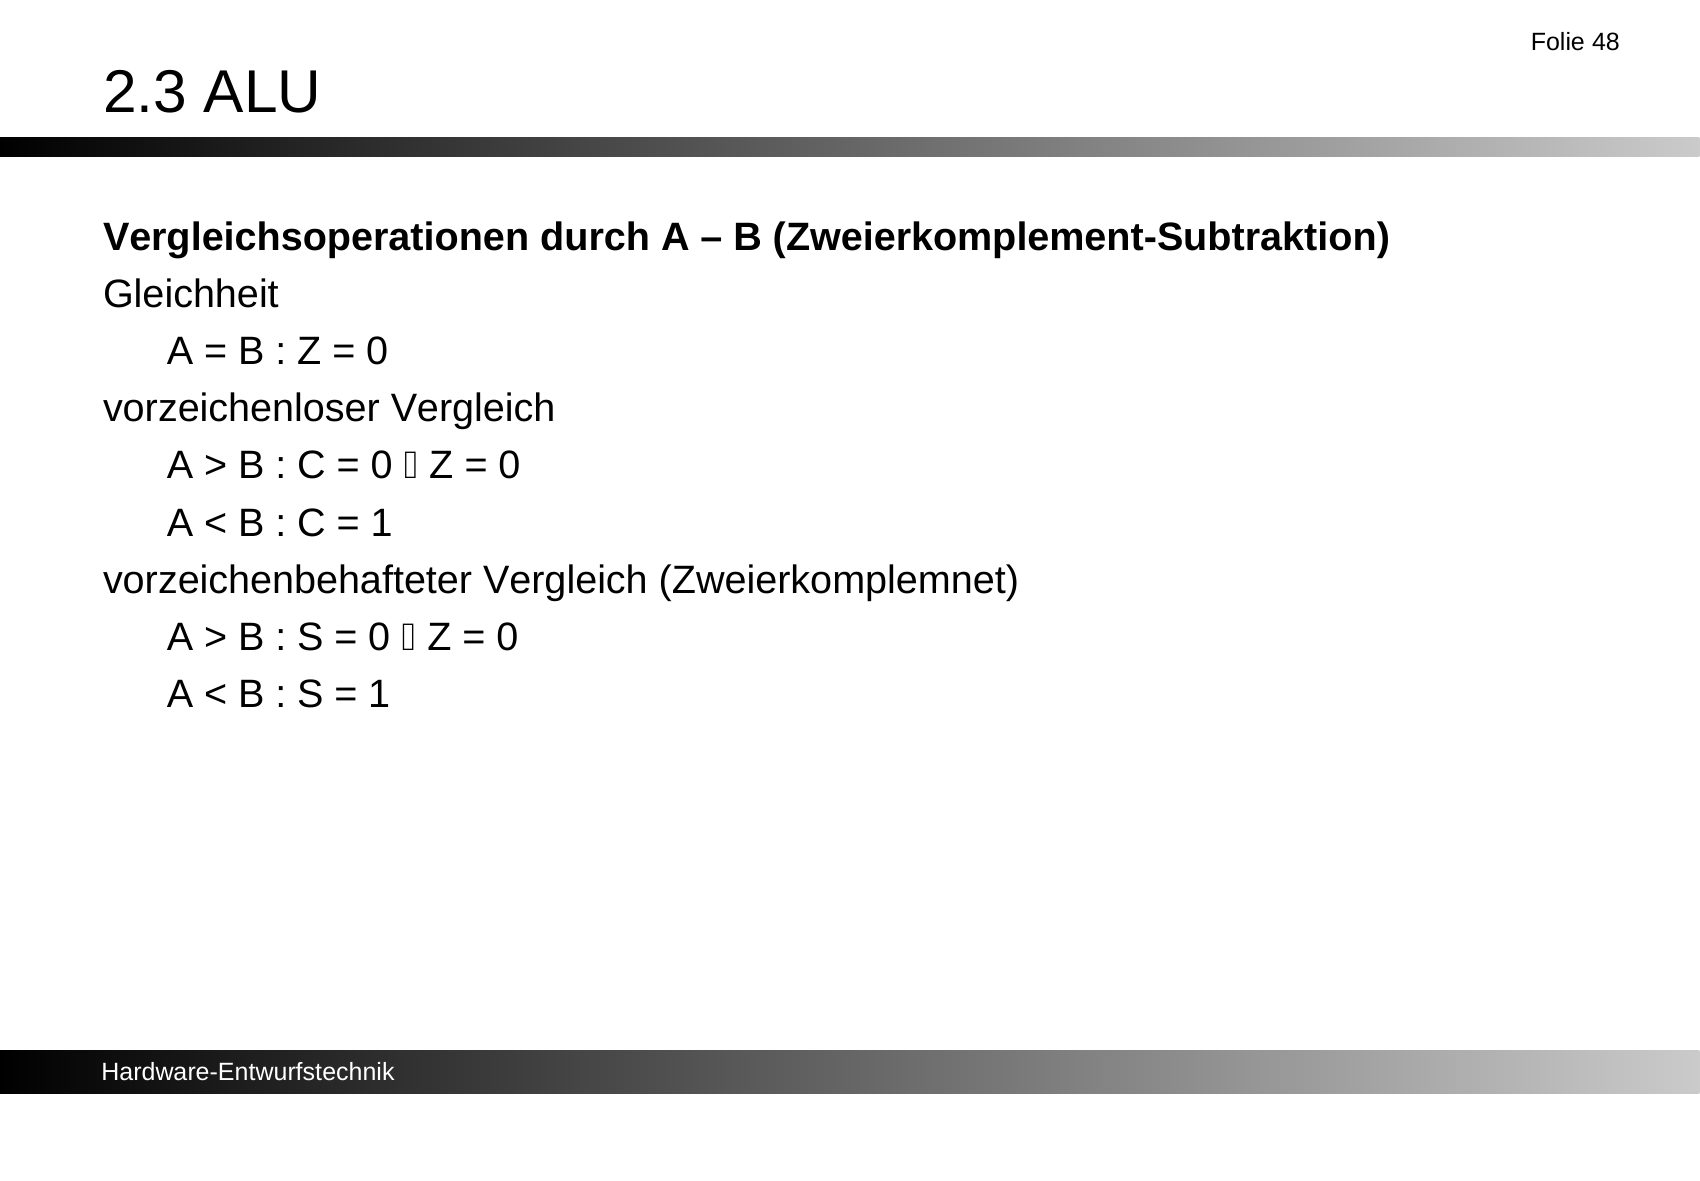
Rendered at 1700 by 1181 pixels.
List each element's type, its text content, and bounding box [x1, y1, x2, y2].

title 2.3 ALU [87, 36, 1421, 142]
list Vergleichsoperationen durch A – B (Zweierkomplement-Subtraktion) Gleichheit A = B : Z = 0 vorzeichenloser Vergleich A > B : C = 0  Z = 0 A < B : C = 1 vorzeichenbehafteter Vergleich (Zweierkomplemnet) A > B : S = 0  Z = 0 A < B : S = 1 [87, 202, 1613, 1022]
